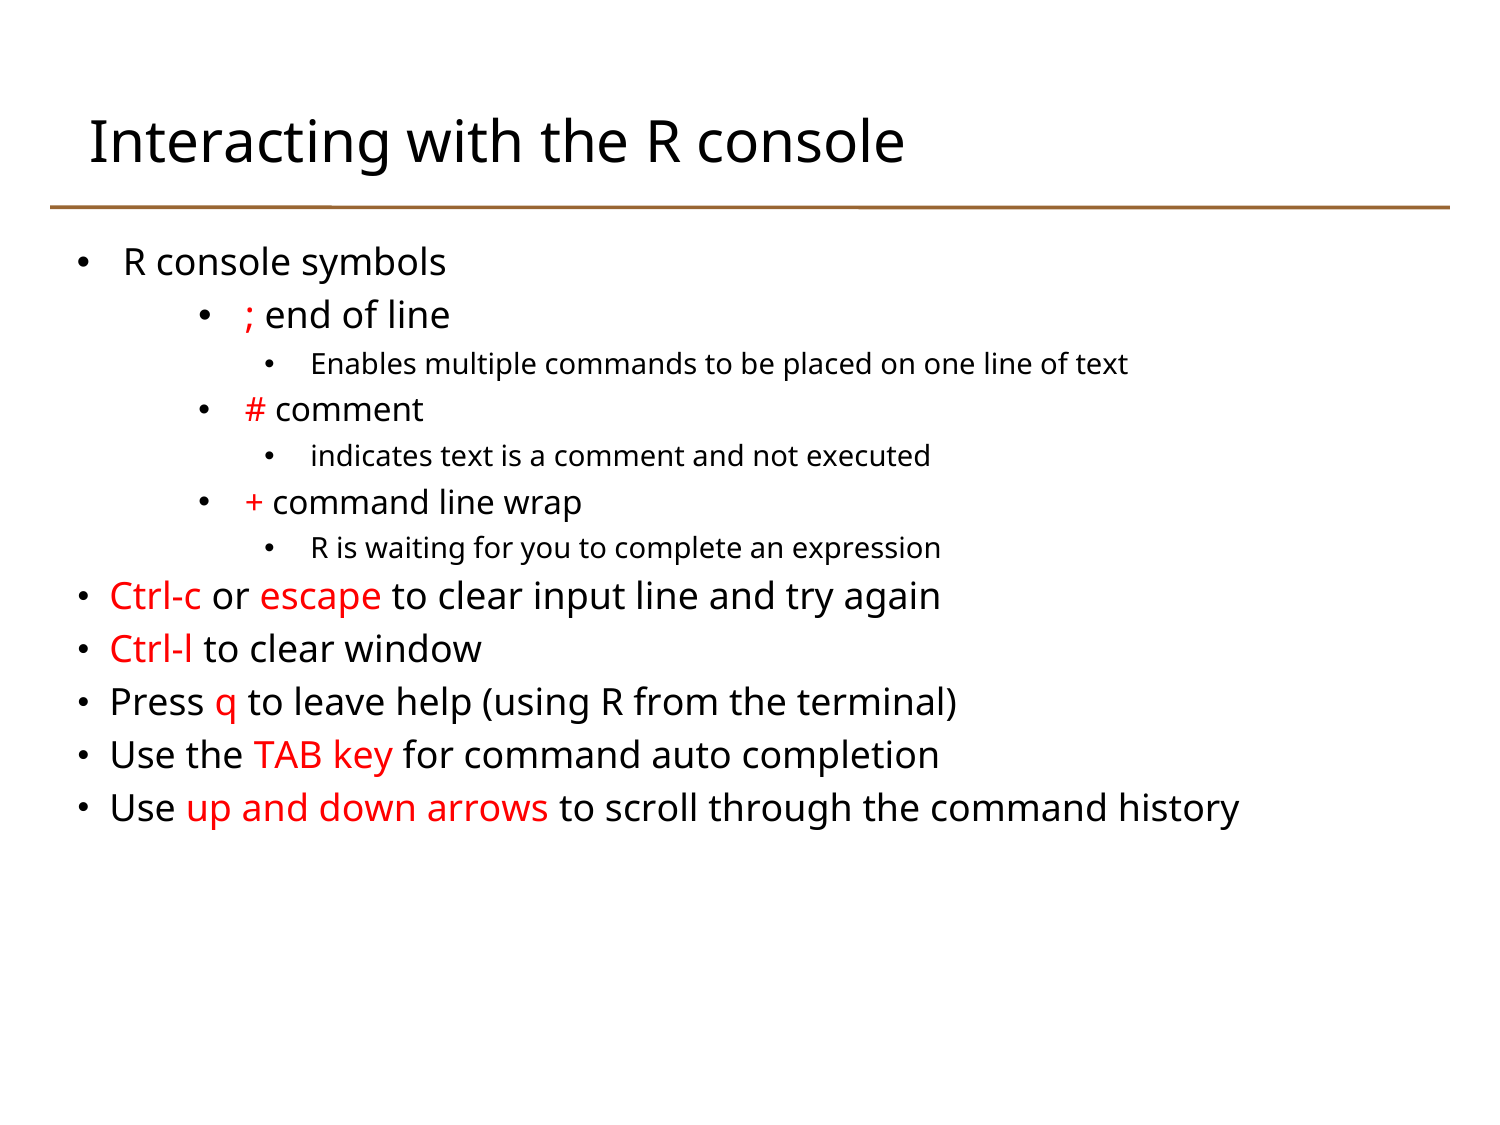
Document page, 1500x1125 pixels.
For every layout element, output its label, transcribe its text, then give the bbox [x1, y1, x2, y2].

text_box R console symbols ; end of line Enables multiple commands to be placed on one line of text # comment indicates text is a comment and not executed + command line wrap R is waiting for you to complete an expression Ctrl-c or escape to clear input line and try again Ctrl-l to clear window Press q to leave help (using R from the terminal) Use the TAB key for command auto completion Use up and down arrows to scroll through the command history [76, 243, 1478, 1047]
text_box Interacting with the R console [75, 44, 1425, 233]
